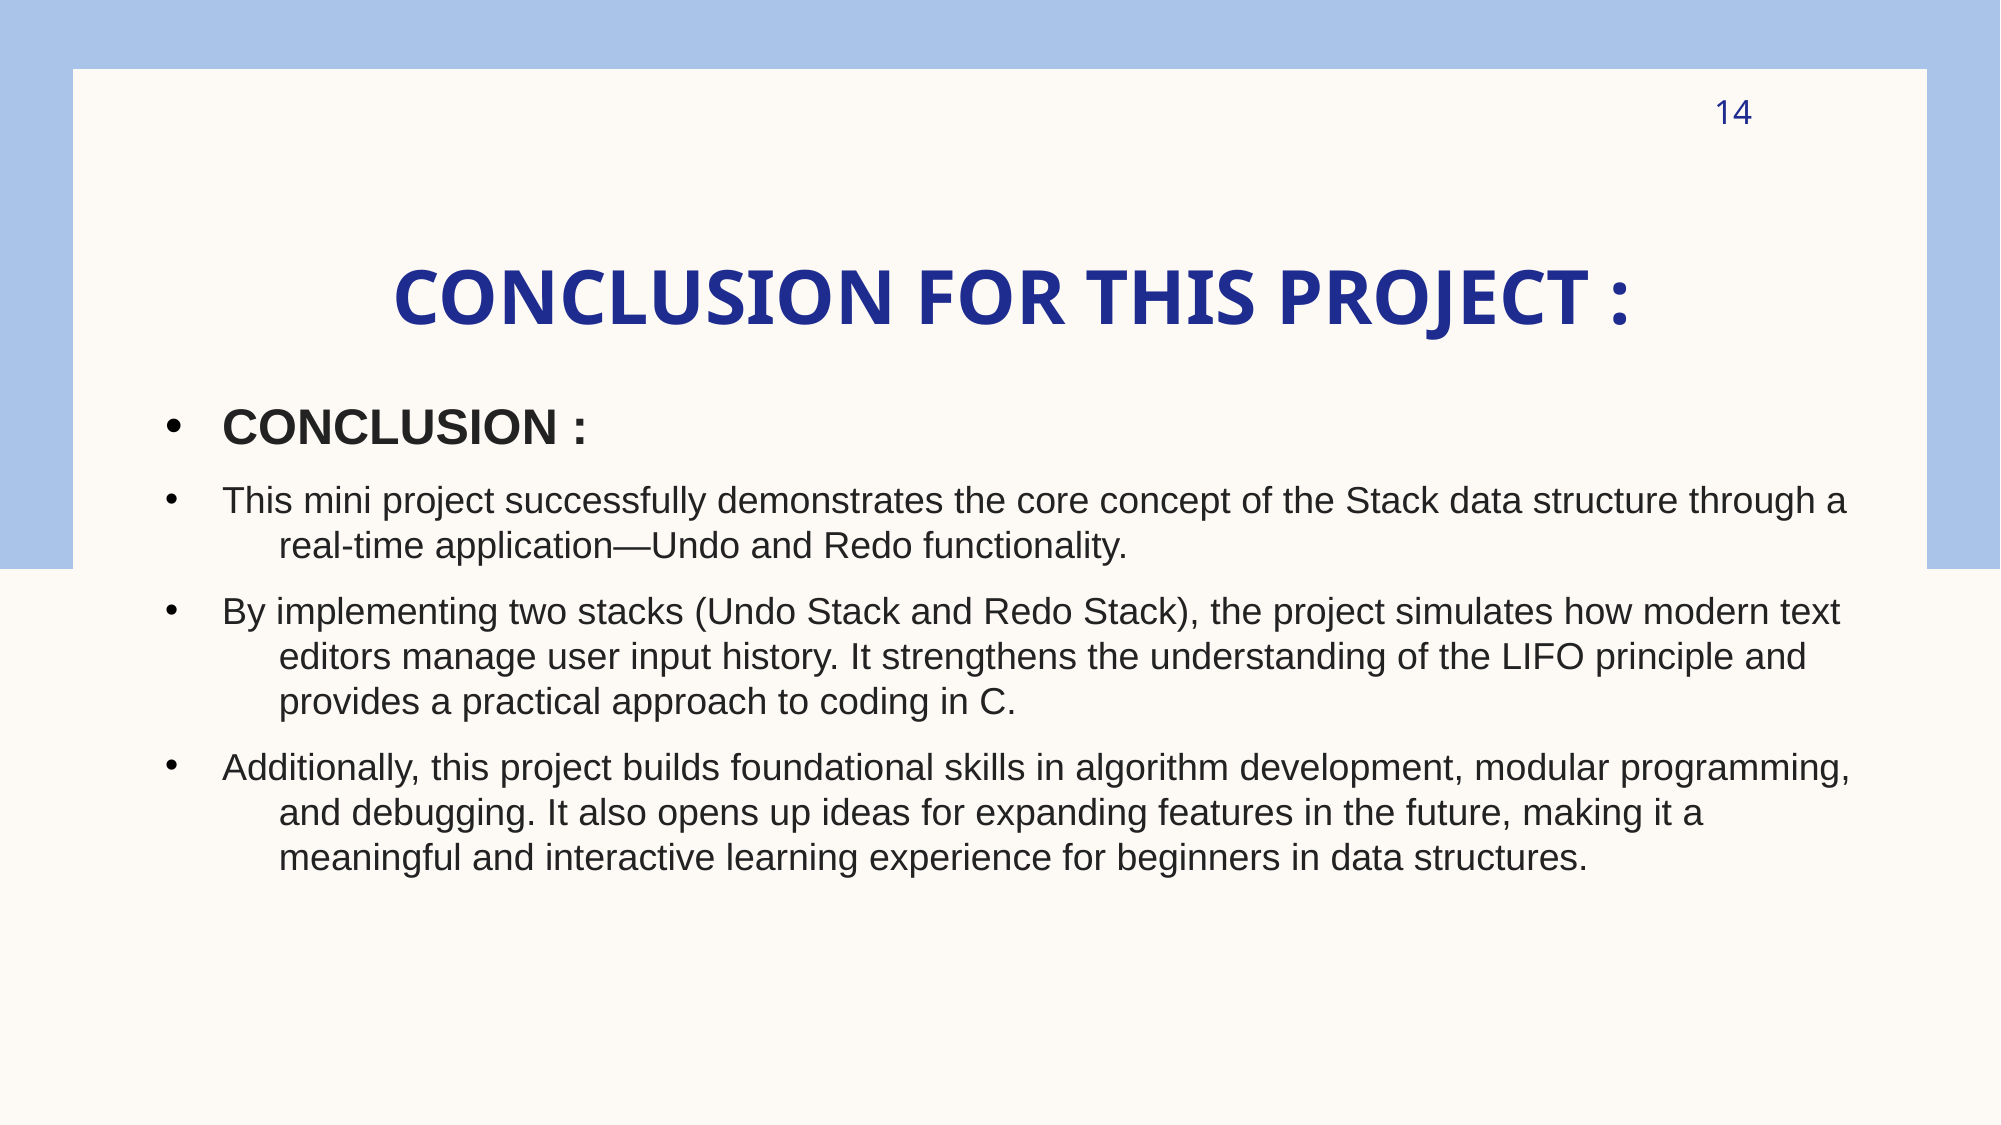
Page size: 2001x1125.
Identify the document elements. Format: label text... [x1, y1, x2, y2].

list CONCLUSION : This mini project successfully demonstrates the core concept of the Stack data structure through a real-time application—Undo and Redo functionality. By implementing two stacks (Undo Stack and Redo Stack), the project simulates how modern text editors manage user input history. It strengthens the understanding of the LIFO principle and provides a practical approach to coding in C. Additionally, this project builds foundational skills in algorithm development, modular programming, and debugging. It also opens up ideas for expanding features in the future, making it a meaningful and interactive learning experience for beginners in data structures. [150, 379, 1875, 1028]
slide_number 14 [1699, 75, 1875, 153]
title CONCLUSION FOR THIS PROJECT : [150, 173, 1875, 340]
